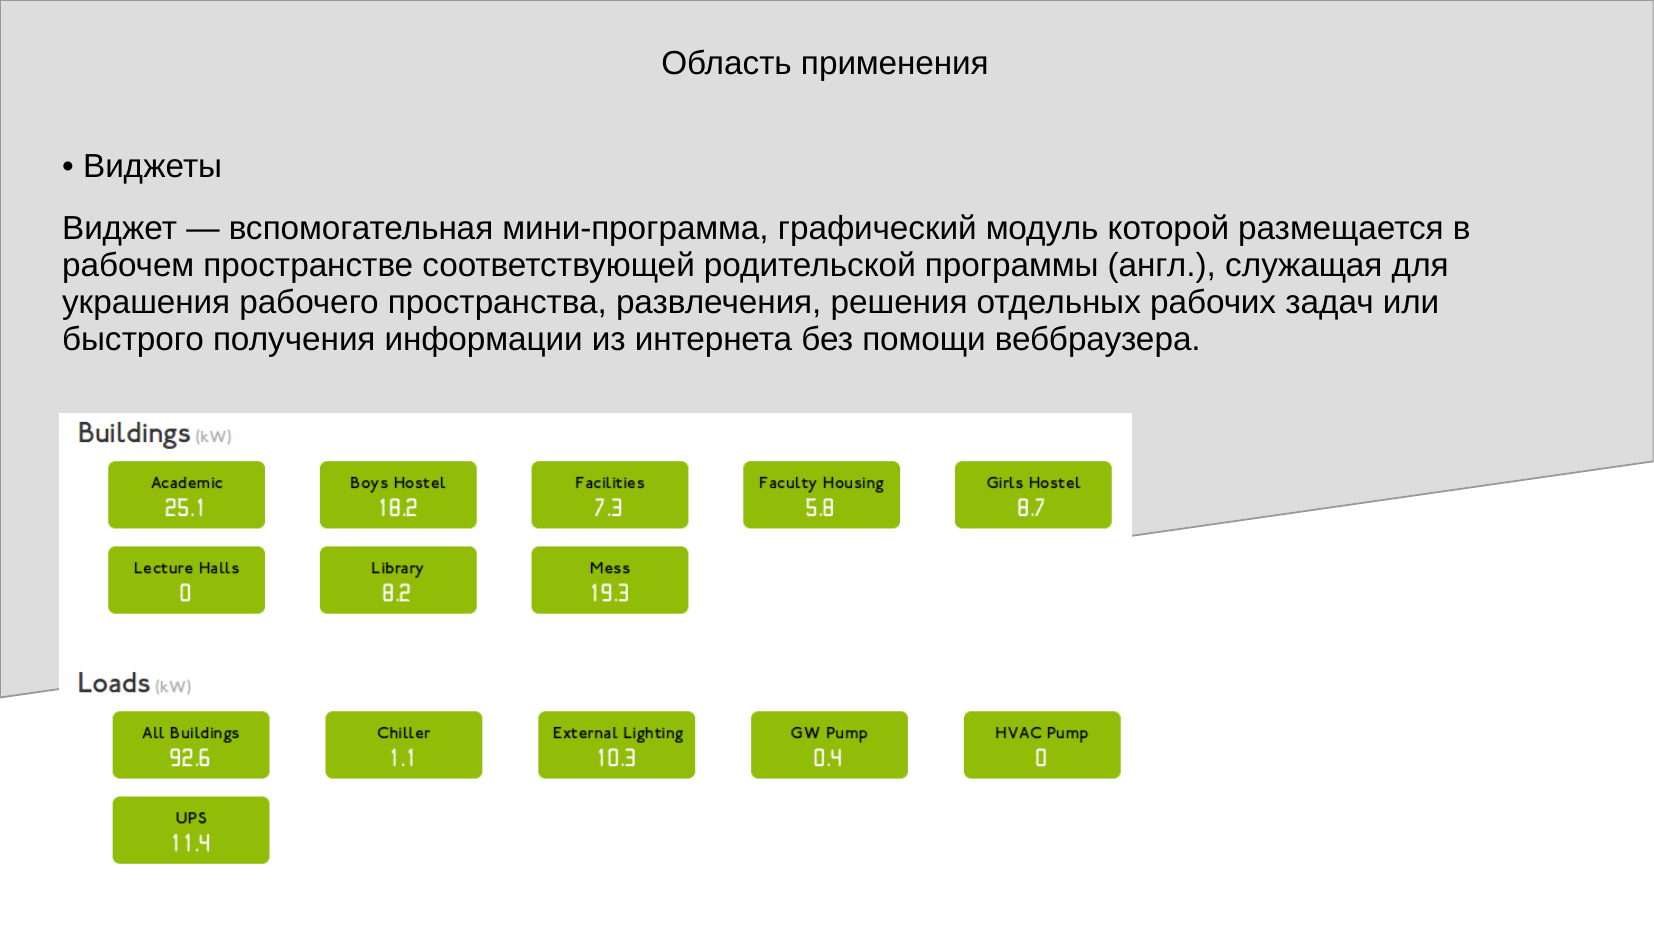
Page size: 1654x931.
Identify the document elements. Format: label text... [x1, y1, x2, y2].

list • Виджеты Виджет — вспомогательная мини-программа, графический модуль которой размещается в рабочем пространстве соответствующей родительской программы (англ.), служащая для украшения рабочего пространства, развлечения, решения отдельных рабочих задач или быстрого получения информации из интернета без помощи веббраузера. [62, 147, 1506, 692]
text_box Область применения [646, 36, 1004, 89]
picture [59, 413, 1132, 902]
